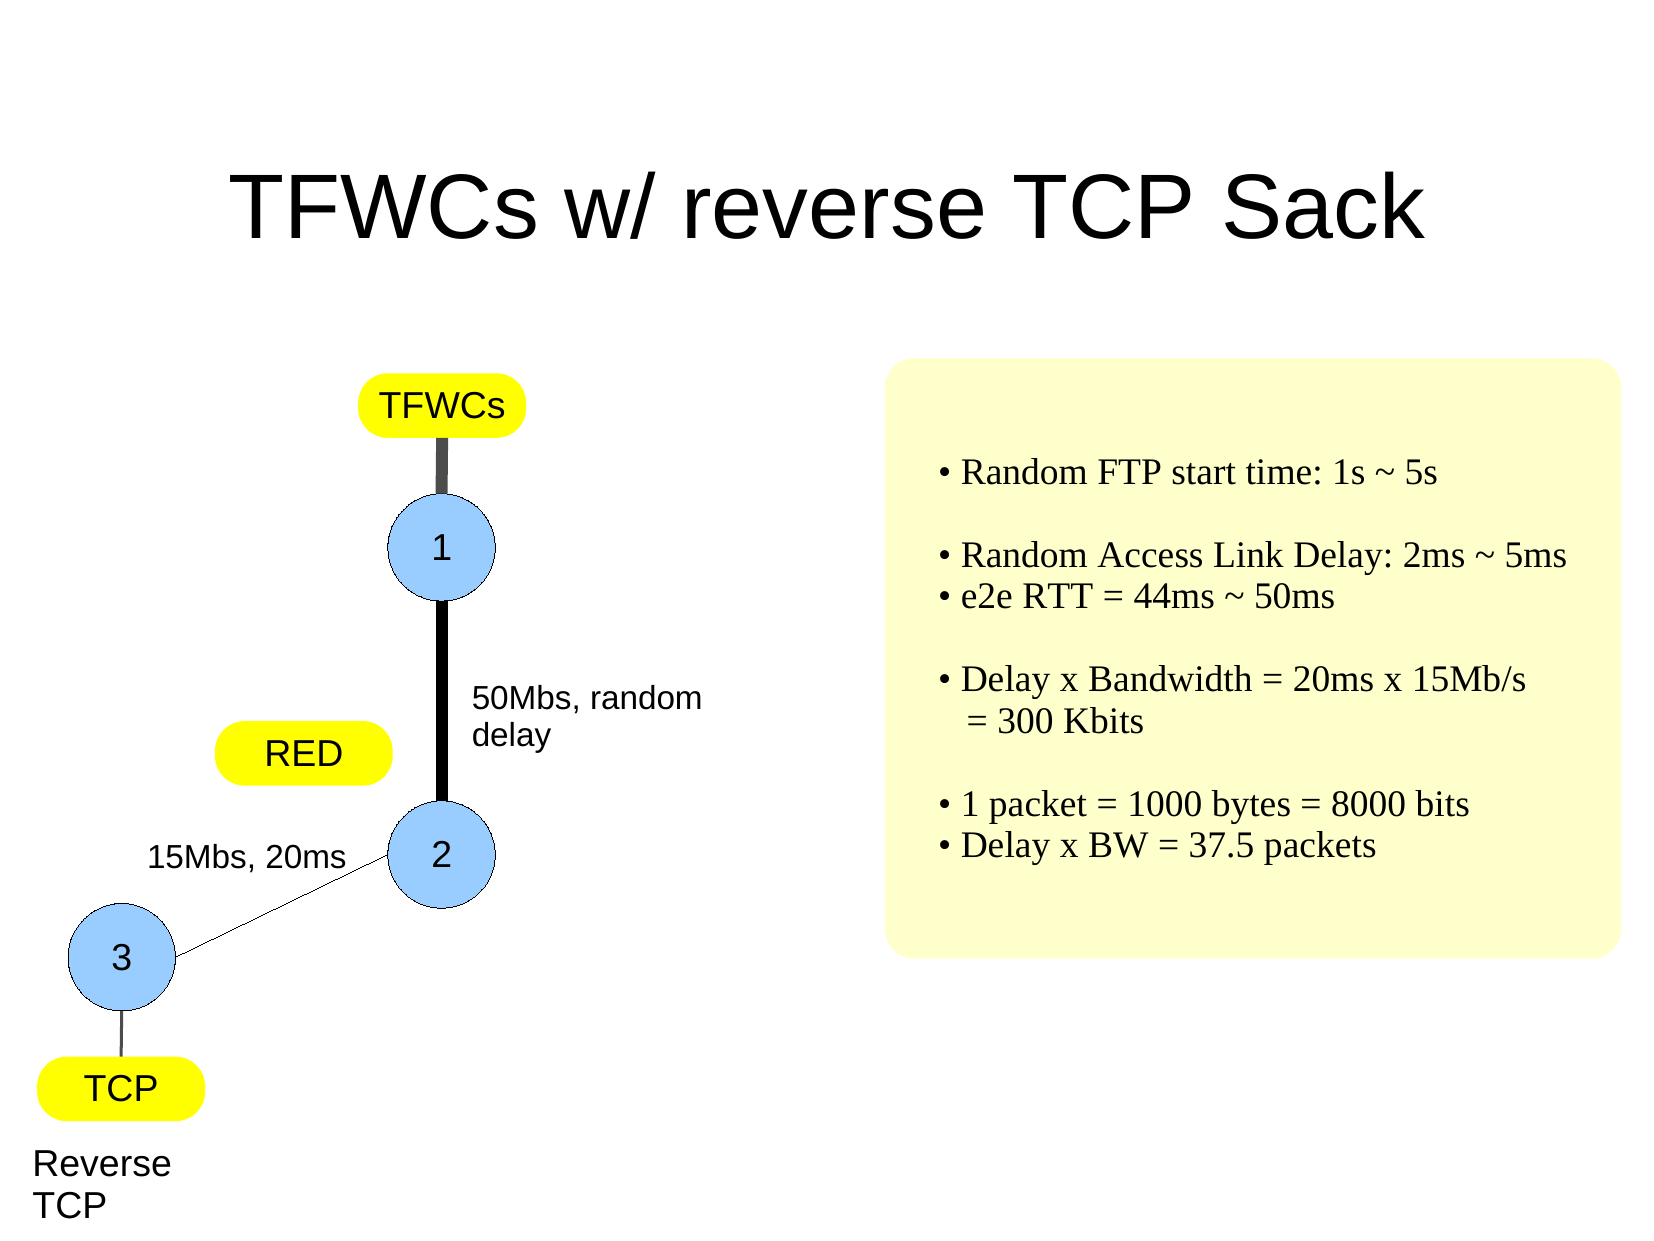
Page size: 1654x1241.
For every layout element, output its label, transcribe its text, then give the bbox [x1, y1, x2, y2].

text_box 3 [68, 903, 176, 1011]
text_box 2 [387, 801, 496, 909]
text_box • Random FTP start time: 1s ~ 5s • Random Access Link Delay: 2ms ~ 5ms • e2e RTT = 44ms ~ 50ms • Delay x Bandwidth = 20ms x 15Mb/s = 300 Kbits • 1 packet = 1000 bytes = 8000 bits • Delay x BW = 37.5 packets [884, 358, 1622, 959]
text_box RED [215, 721, 393, 786]
text_box TCP [37, 1056, 206, 1122]
text_box 1 [387, 494, 496, 601]
text_box TFWCs [358, 373, 527, 438]
